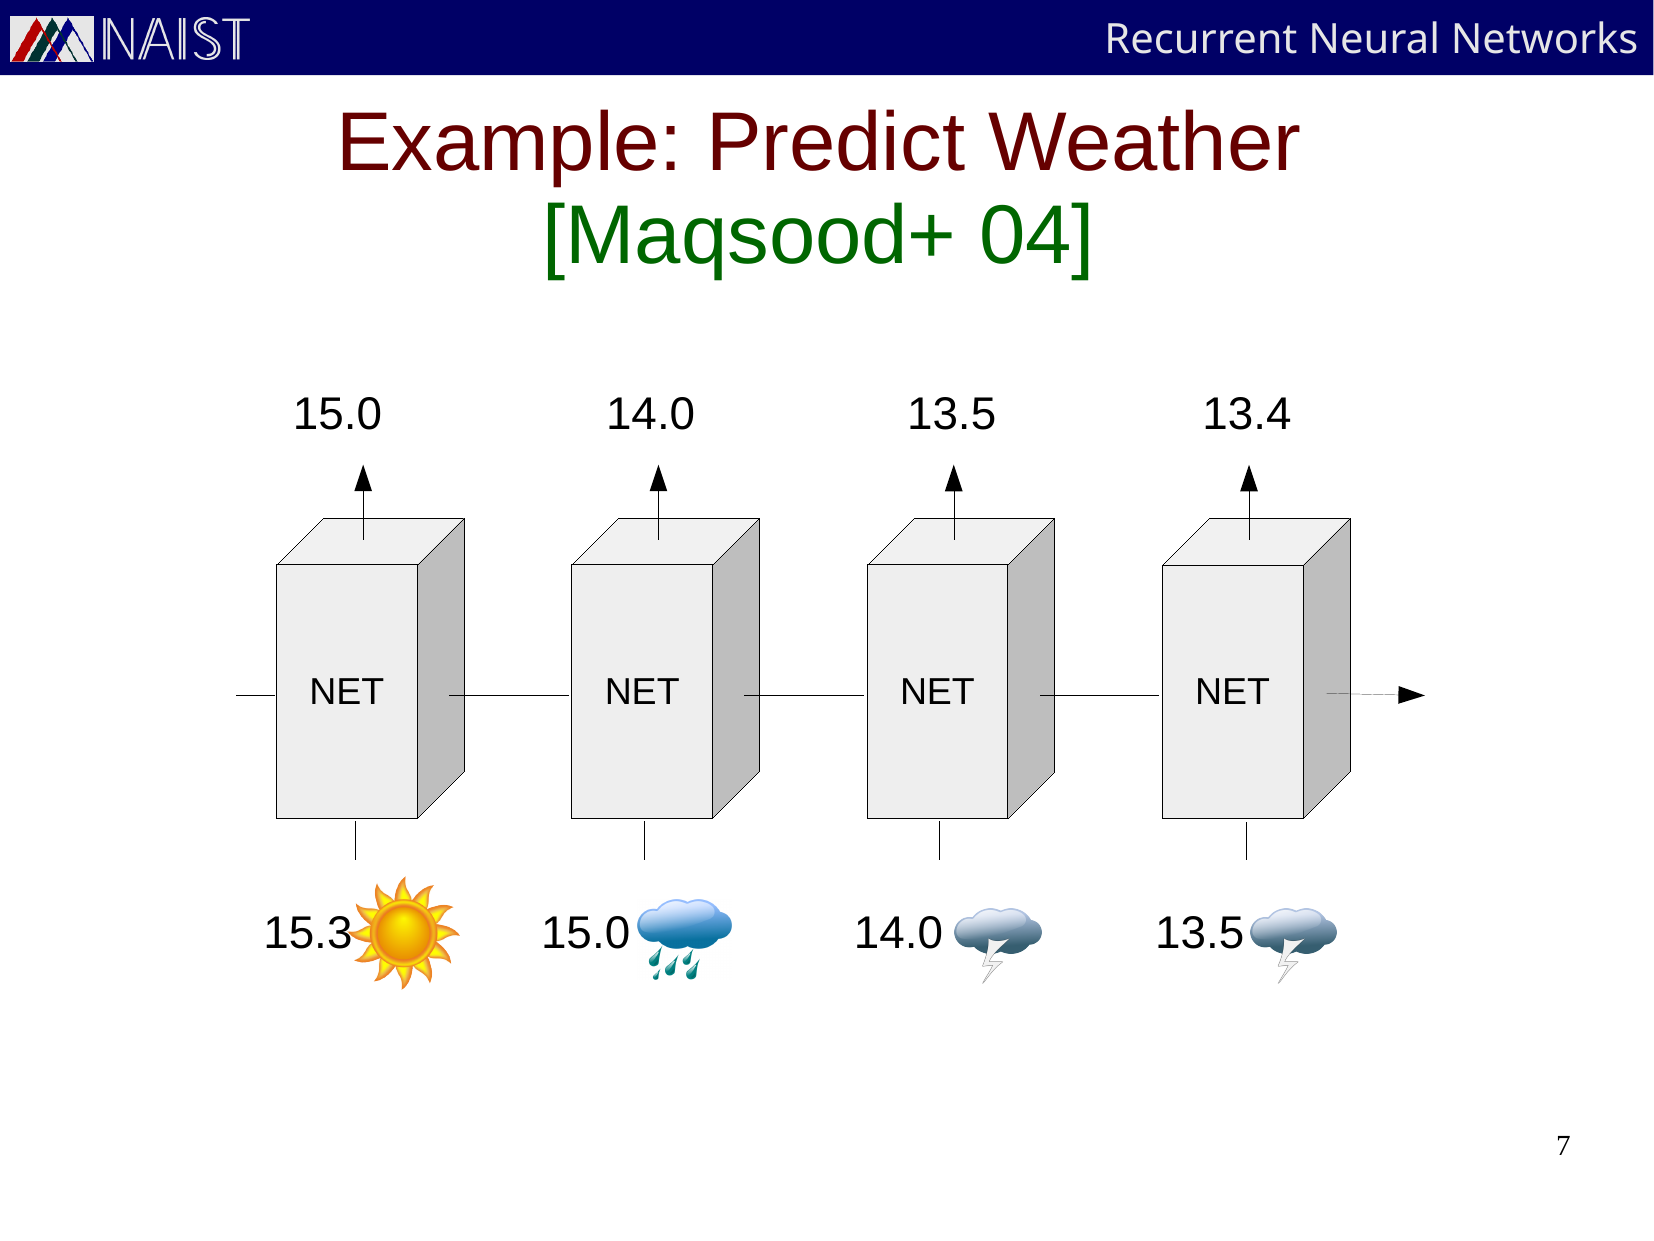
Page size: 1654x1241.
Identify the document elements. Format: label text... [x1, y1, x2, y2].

picture [347, 876, 460, 990]
text_box 14.0 [839, 900, 959, 966]
picture [10, 16, 94, 62]
picture [102, 17, 251, 60]
picture [637, 899, 732, 980]
text_box 13.4 [1187, 380, 1307, 447]
text_box 13.5 [1140, 900, 1260, 966]
text_box NET [276, 565, 417, 819]
text_box 14.0 [591, 380, 711, 447]
text_box NET [867, 565, 1007, 819]
text_box 15.0 [526, 900, 646, 966]
text_box NET [1162, 566, 1303, 819]
text_box 13.5 [892, 380, 1012, 447]
text_box 15.0 [278, 380, 398, 447]
picture [954, 908, 1042, 984]
text_box 15.3 [248, 900, 368, 966]
text_box NET [571, 565, 712, 819]
picture [1250, 908, 1337, 984]
title Example: Predict Weather [Maqsood+ 04] [75, 92, 1564, 285]
